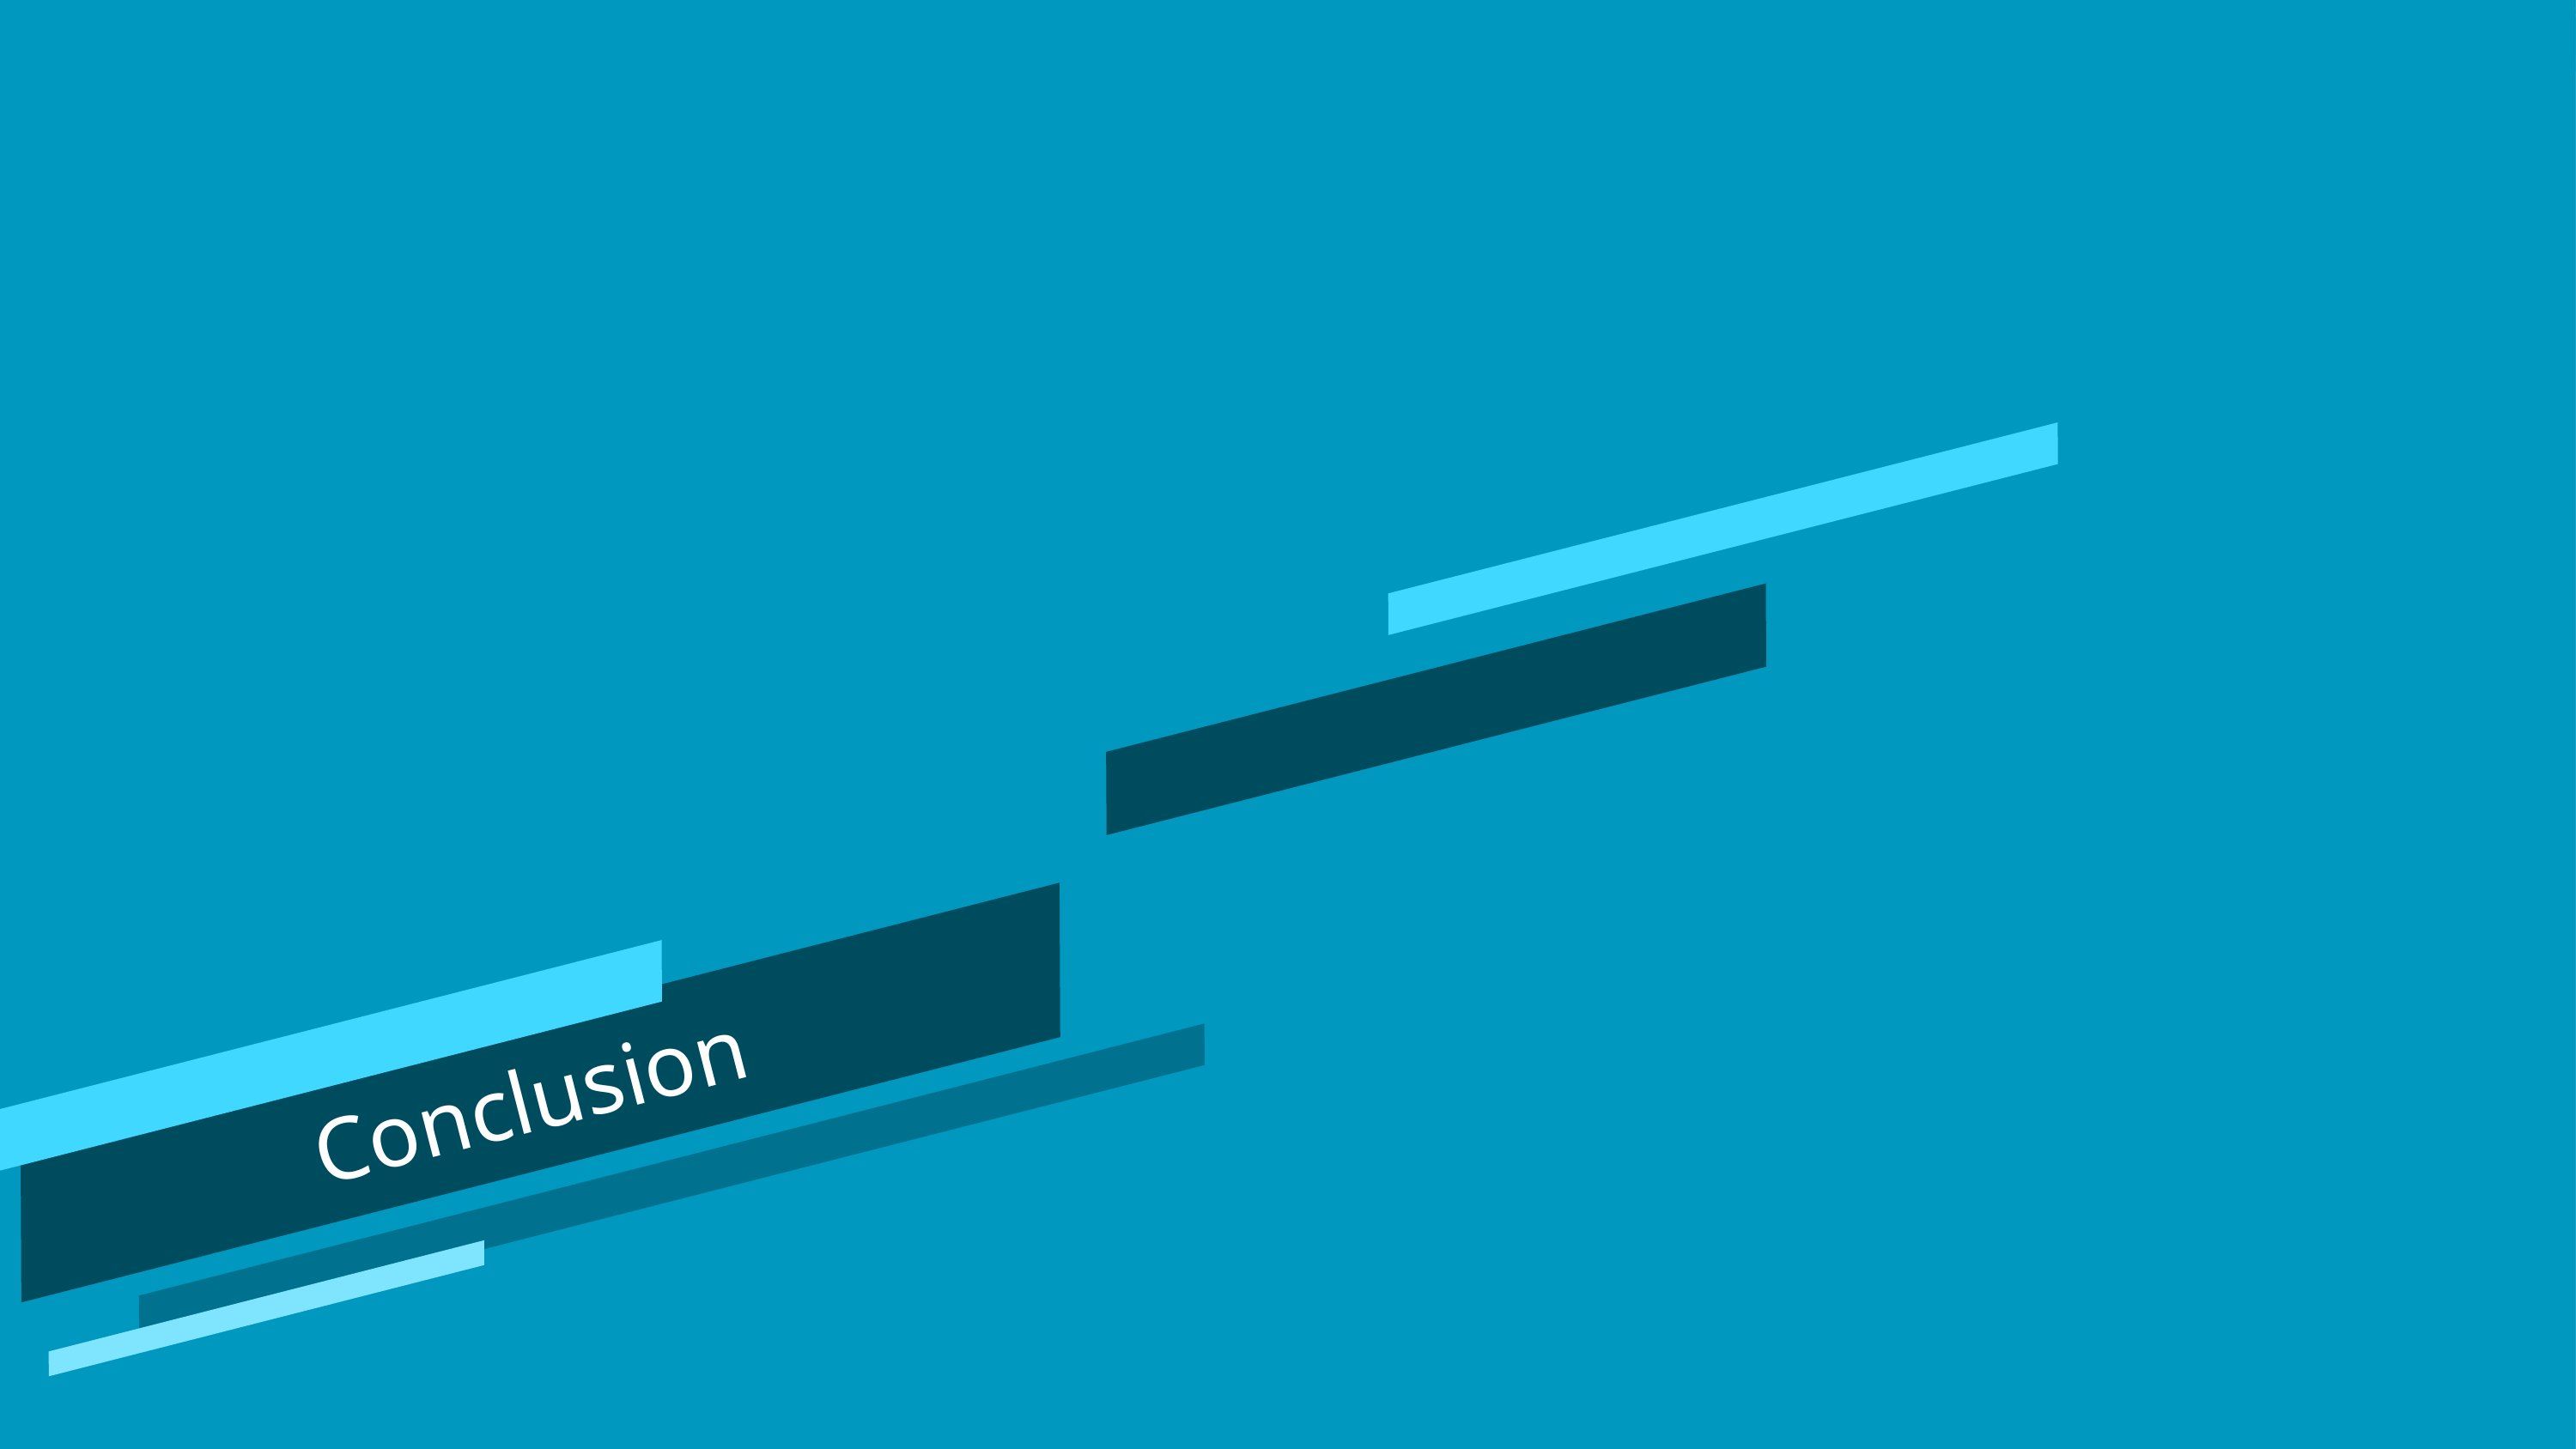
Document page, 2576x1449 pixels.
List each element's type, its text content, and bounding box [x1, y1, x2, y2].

text_box [0, 0, 2576, 1449]
text_box Conclusion [42, 919, 1018, 1276]
